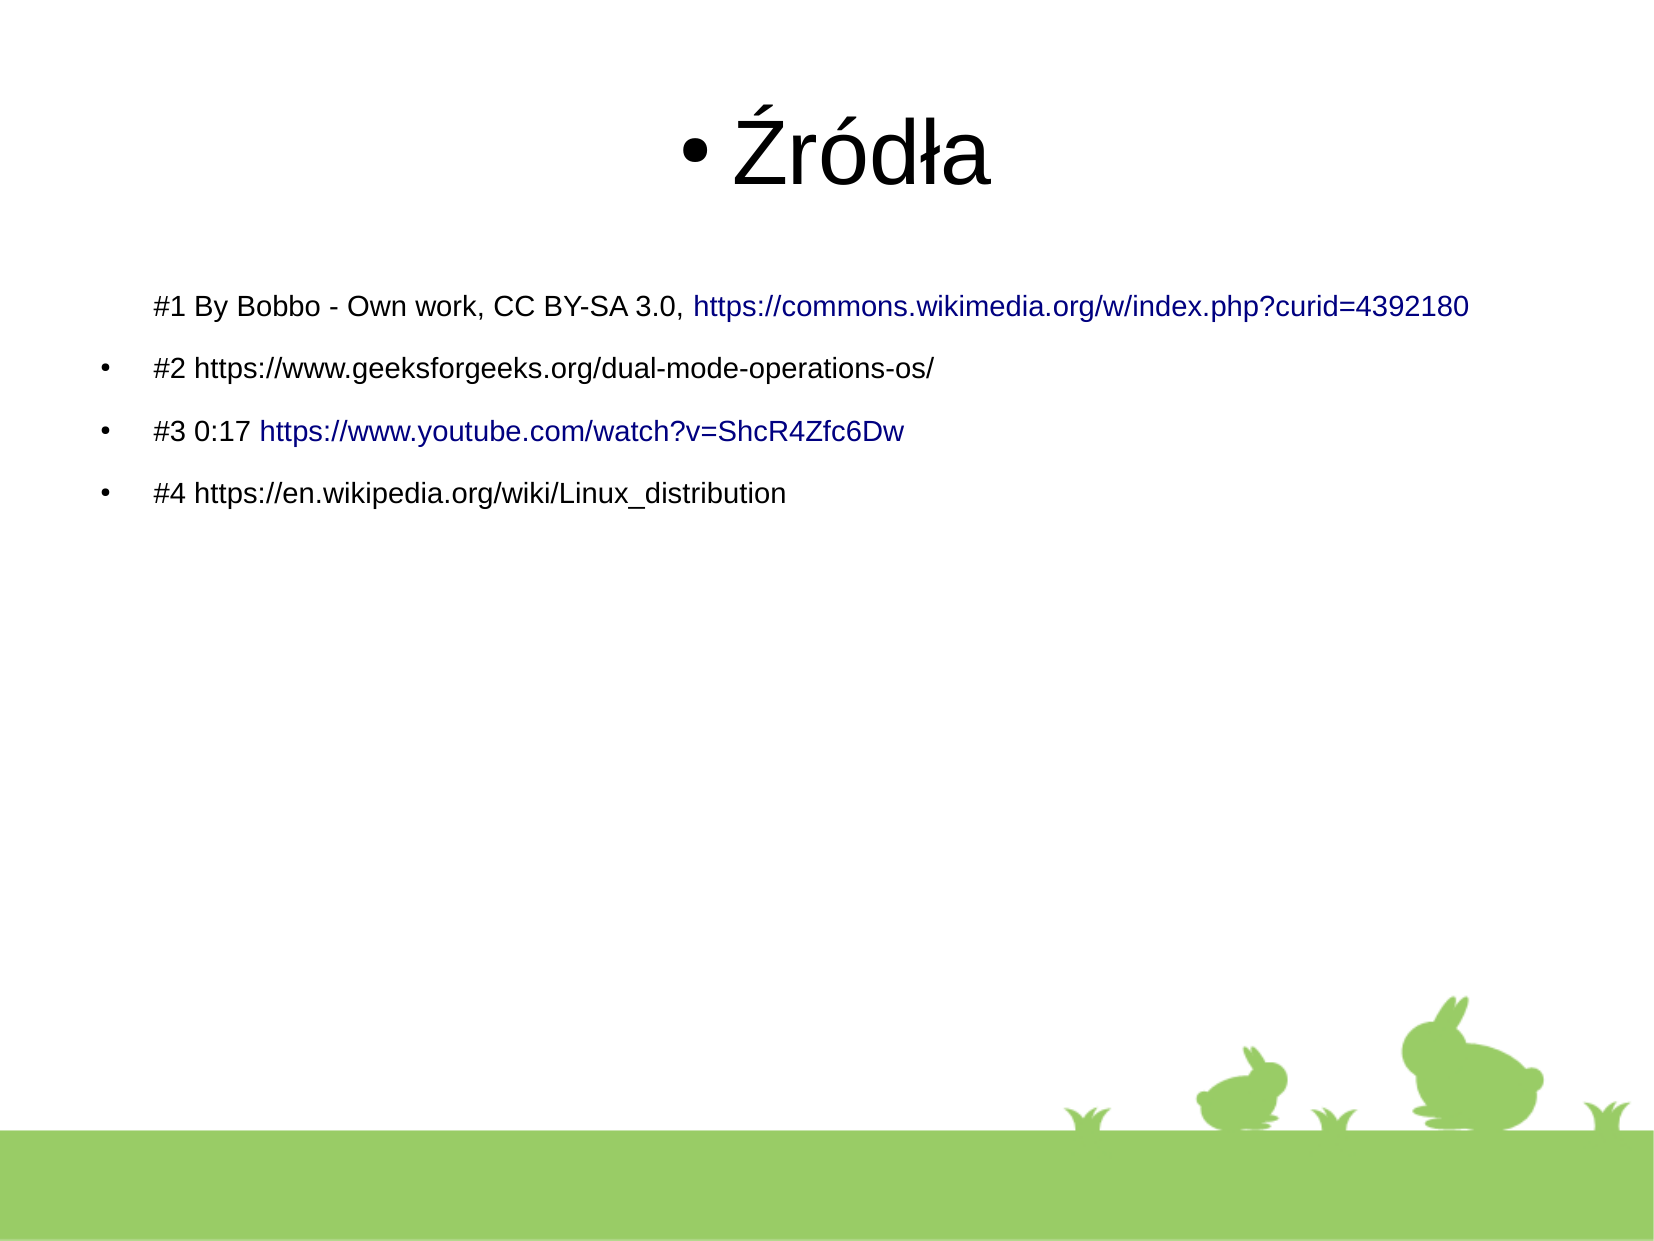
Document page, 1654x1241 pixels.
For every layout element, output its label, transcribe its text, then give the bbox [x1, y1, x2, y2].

title Źródła [82, 49, 1571, 257]
list #1 By Bobbo - Own work, CC BY-SA 3.0, https://commons.wikimedia.org/w/index.php?curid=4392180 #2 https://www.geeksforgeeks.org/dual-mode-operations-os/ #3 0:17 https://www.youtube.com/watch?v=ShcR4Zfc6Dw #4 https://en.wikipedia.org/wiki/Linux_distribution [82, 290, 1571, 1010]
picture [0, 0, 1654, 1241]
